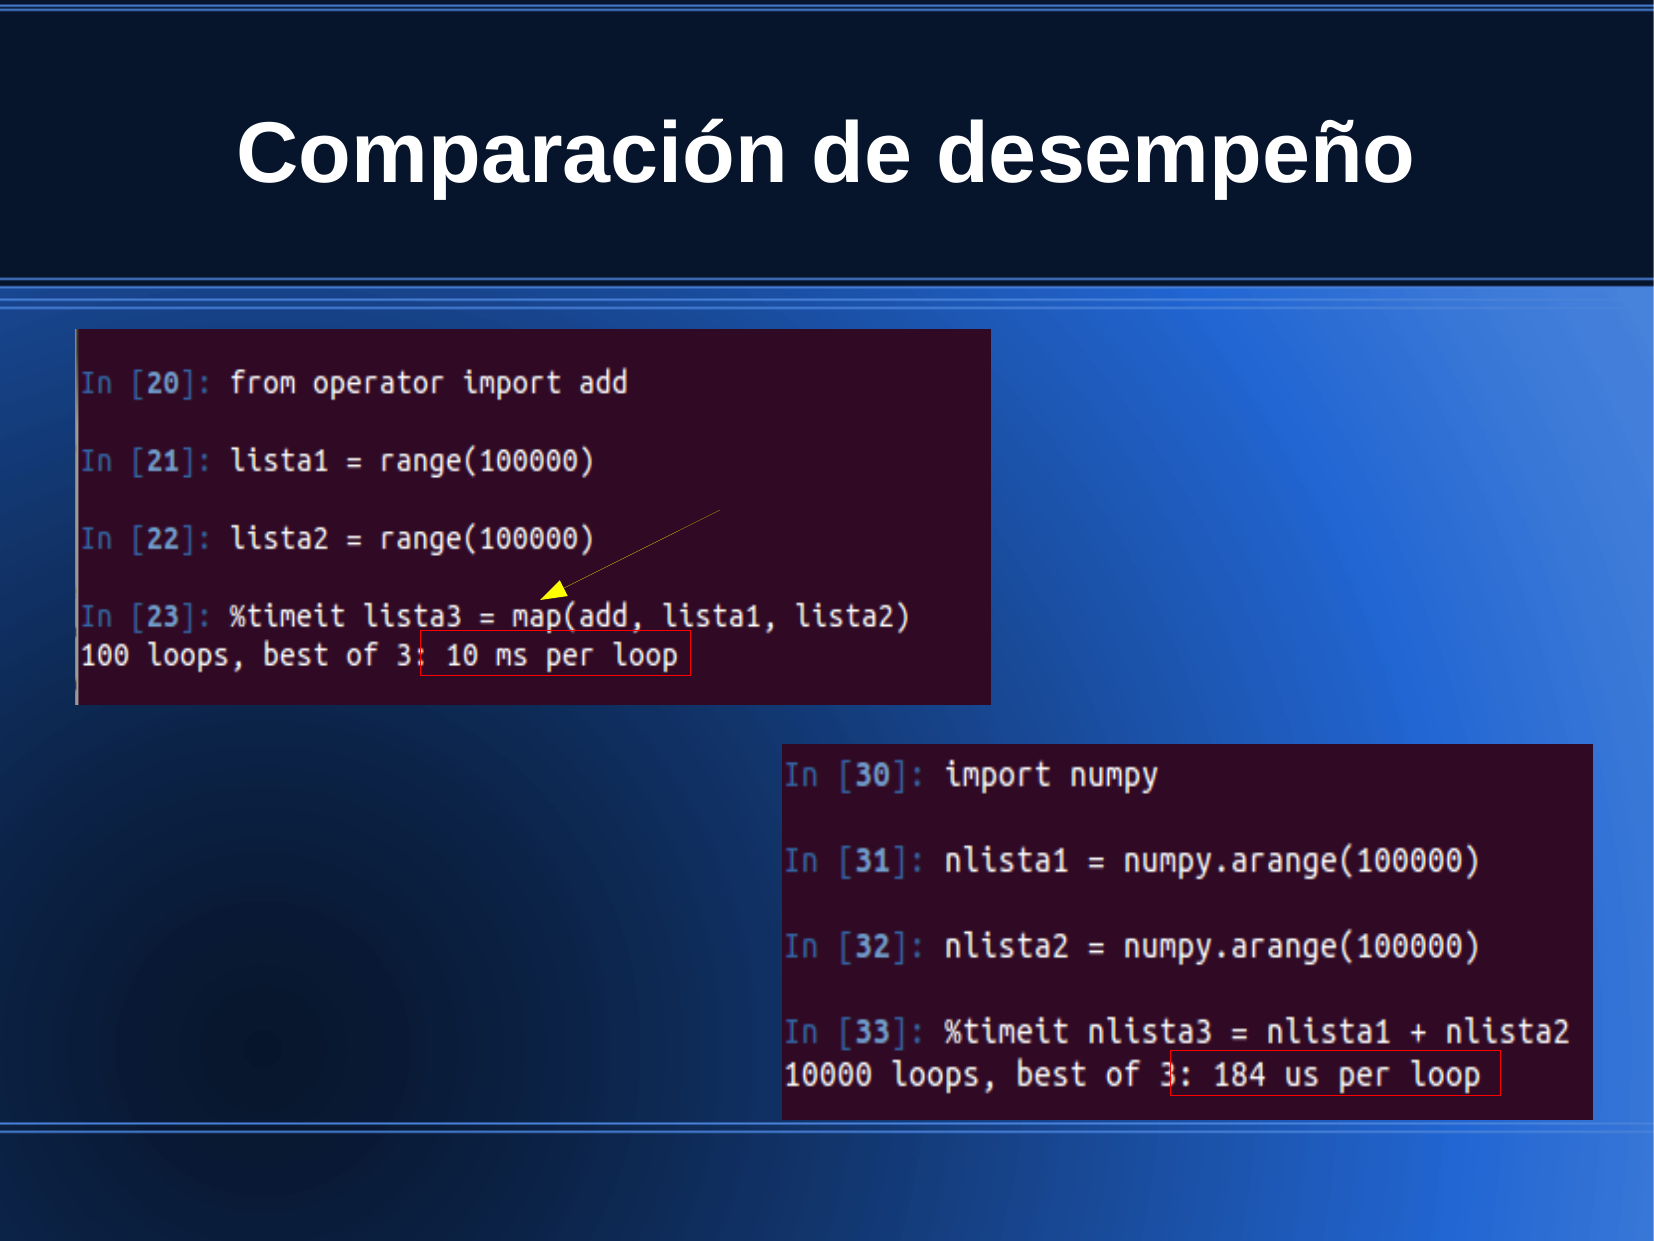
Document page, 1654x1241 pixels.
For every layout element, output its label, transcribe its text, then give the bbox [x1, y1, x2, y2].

picture [0, 0, 1654, 1241]
title Comparación de desempeño [82, 49, 1571, 257]
